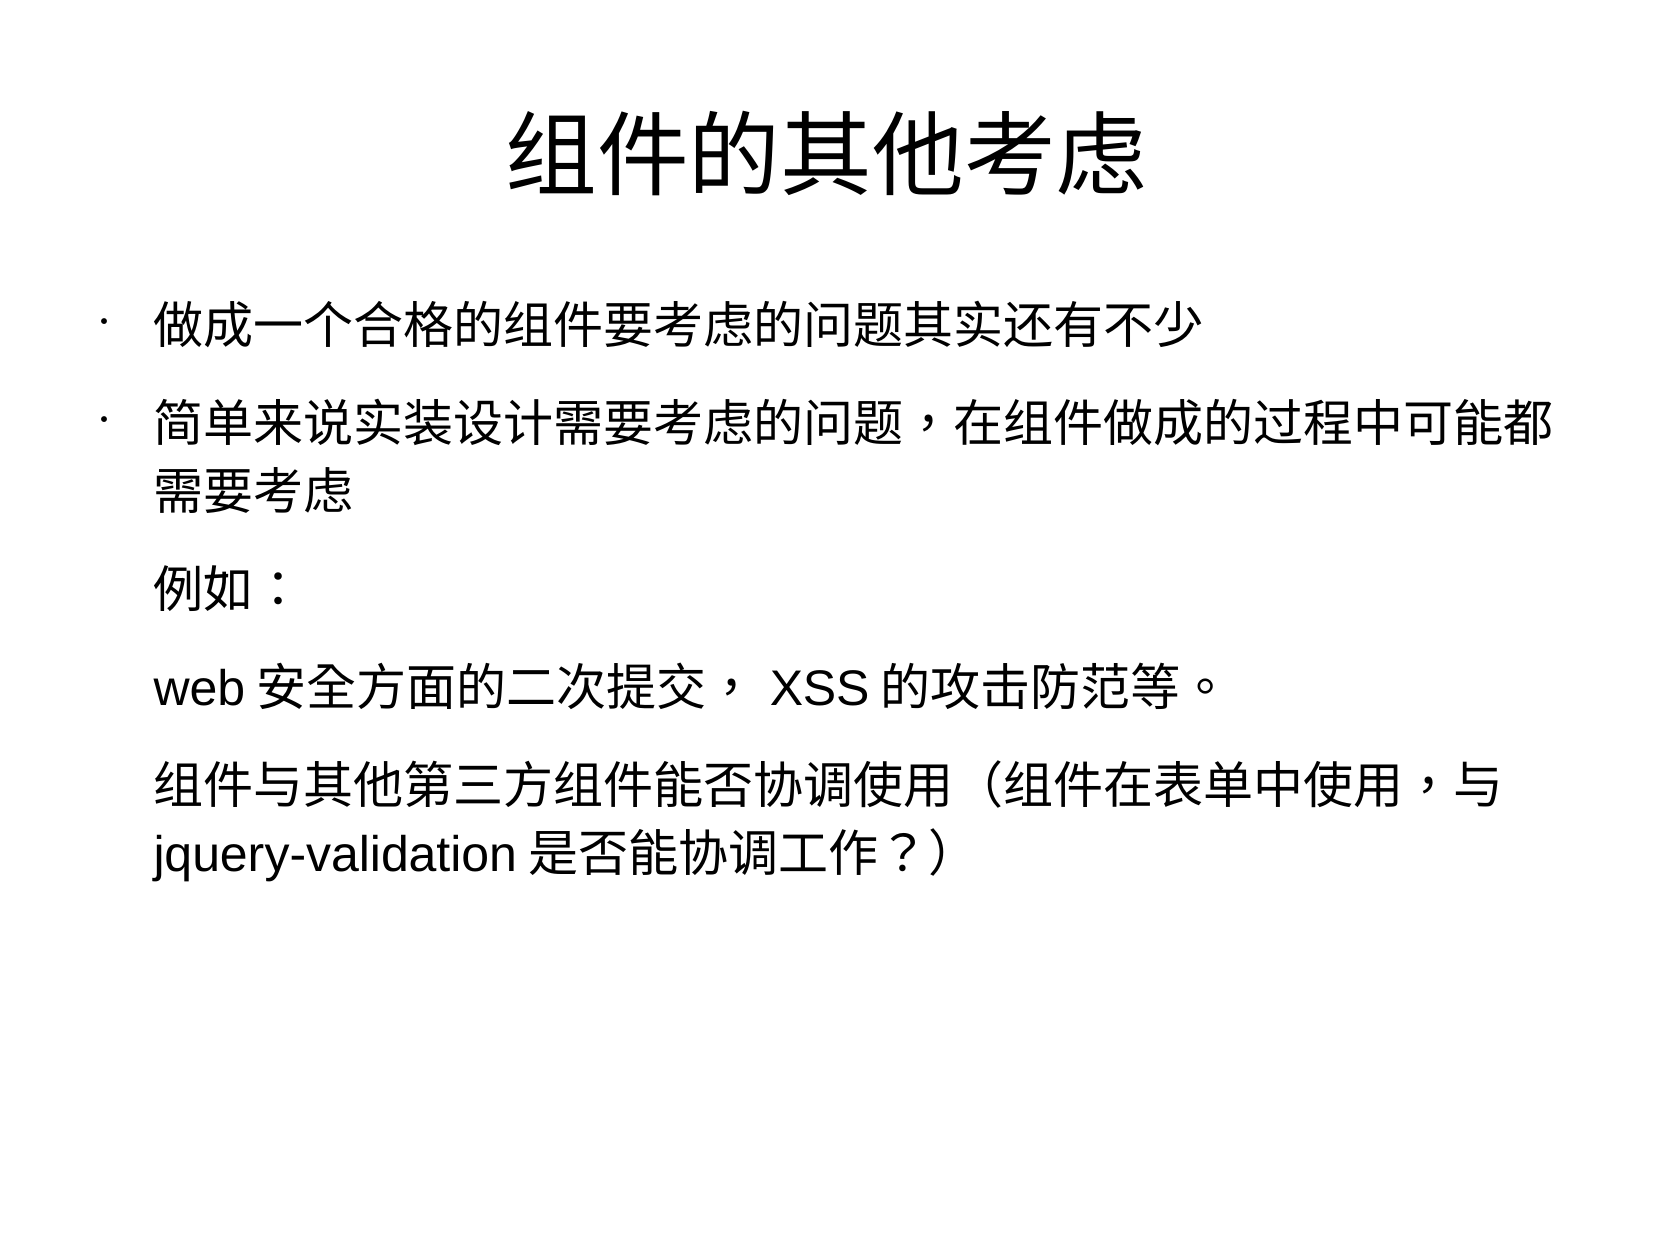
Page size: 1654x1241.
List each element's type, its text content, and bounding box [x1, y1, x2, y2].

title 组件的其他考虑 [82, 49, 1571, 257]
list 做成一个合格的组件要考虑的问题其实还有不少 简单来说实装设计需要考虑的问题，在组件做成的过程中可能都需要考虑 例如： web安全方面的二次提交，XSS的攻击防范等。 组件与其他第三方组件能否协调使用（组件在表单中使用，与jquery-validation是否能协调工作？） [82, 290, 1571, 1109]
